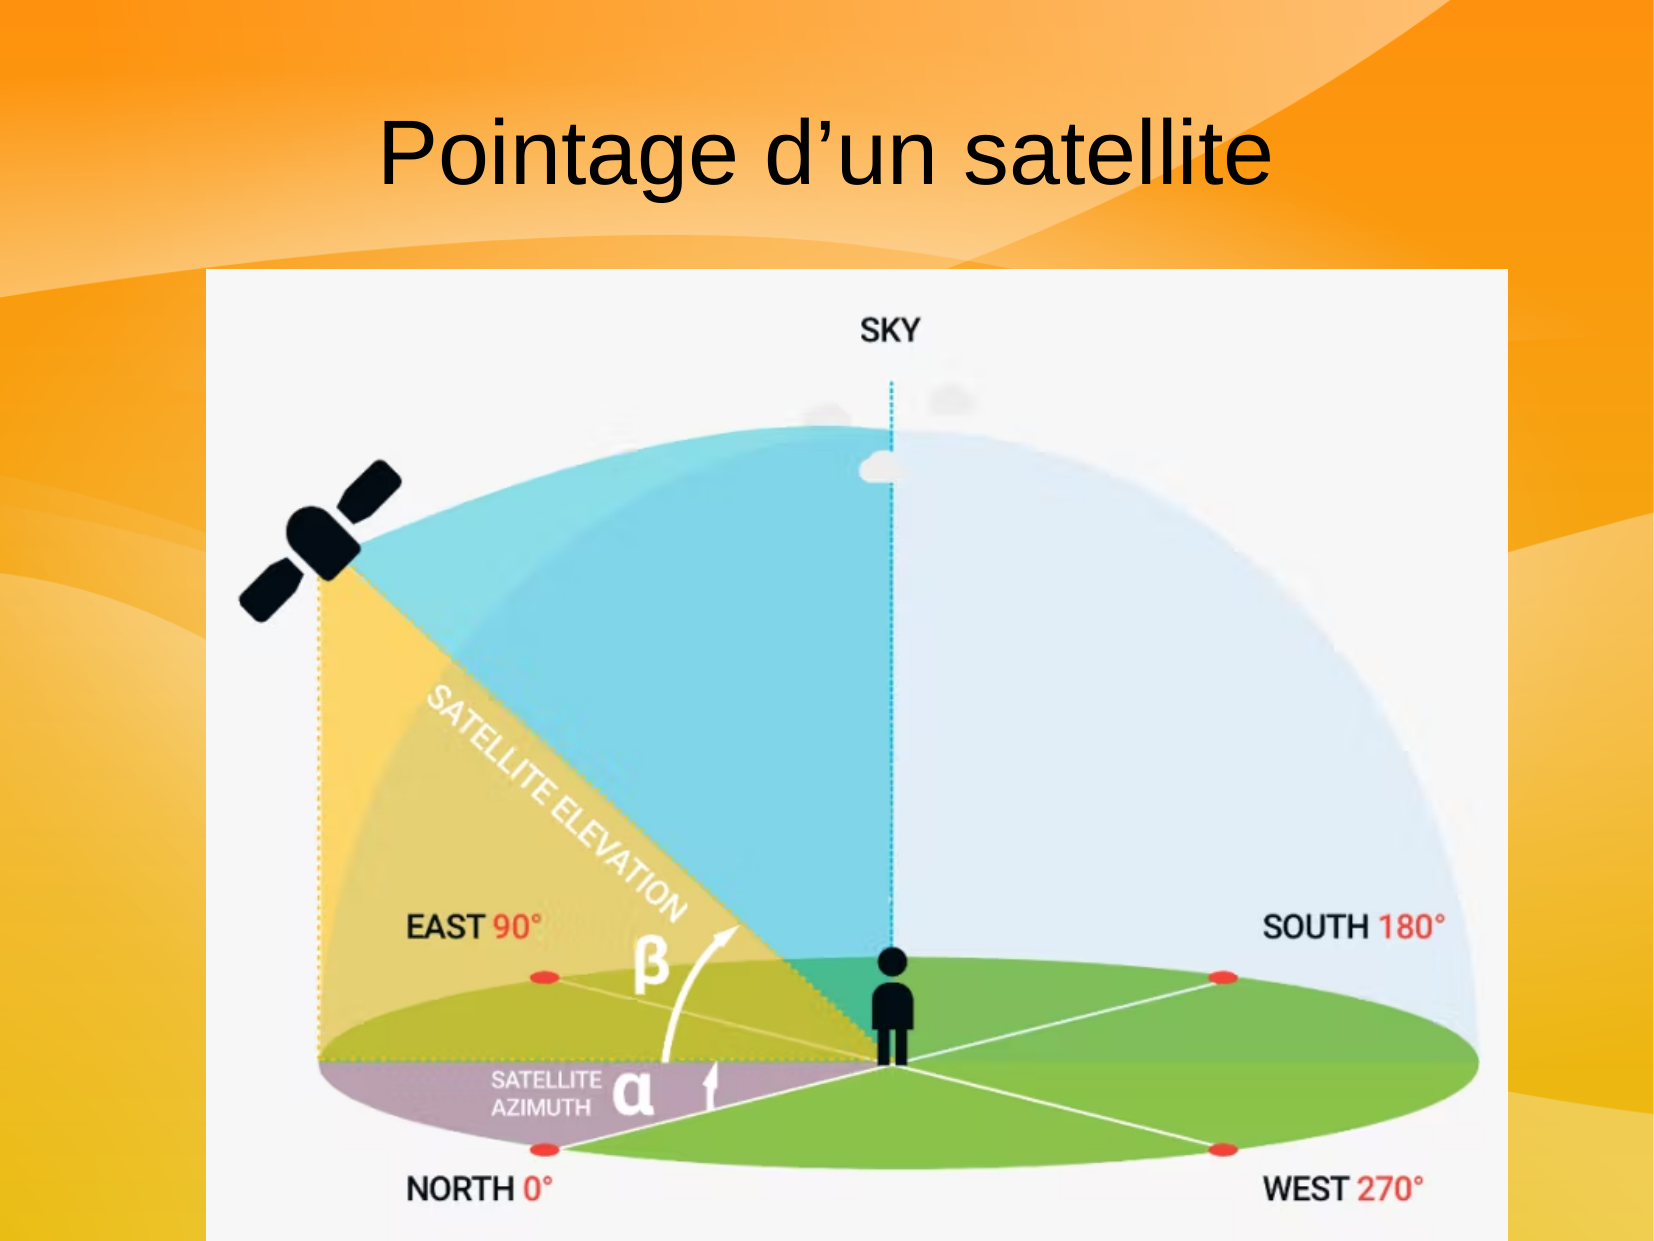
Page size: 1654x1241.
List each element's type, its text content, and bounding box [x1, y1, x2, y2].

picture [0, 0, 1654, 1241]
title Pointage d’un satellite [82, 49, 1571, 257]
